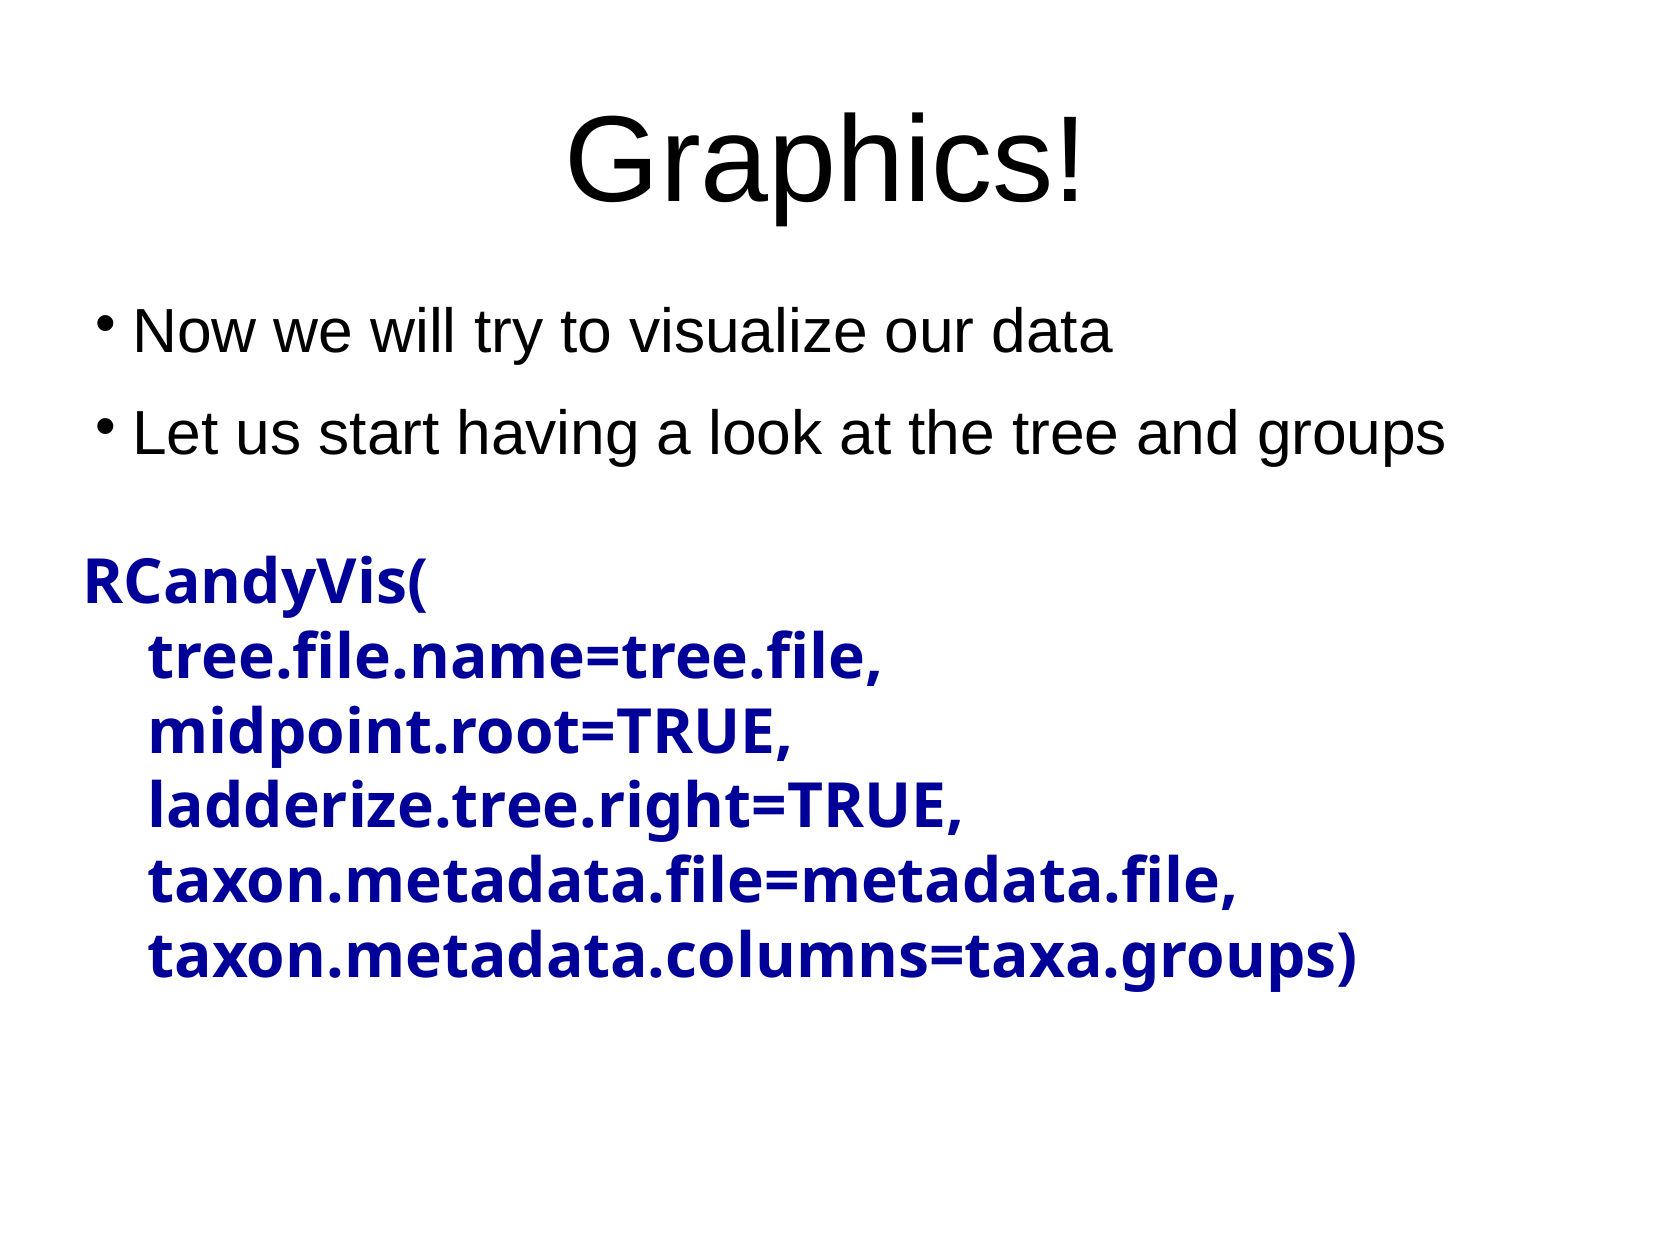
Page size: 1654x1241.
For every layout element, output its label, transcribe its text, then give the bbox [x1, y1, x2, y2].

text_box Now we will try to visualize our data Let us start having a look at the tree and groups RCandyVis( tree.file.name=tree.file, midpoint.root=TRUE, ladderize.tree.right=TRUE, taxon.metadata.file=metadata.file, taxon.metadata.columns=taxa.groups) [82, 290, 1571, 1010]
text_box Graphics! [82, 49, 1571, 257]
